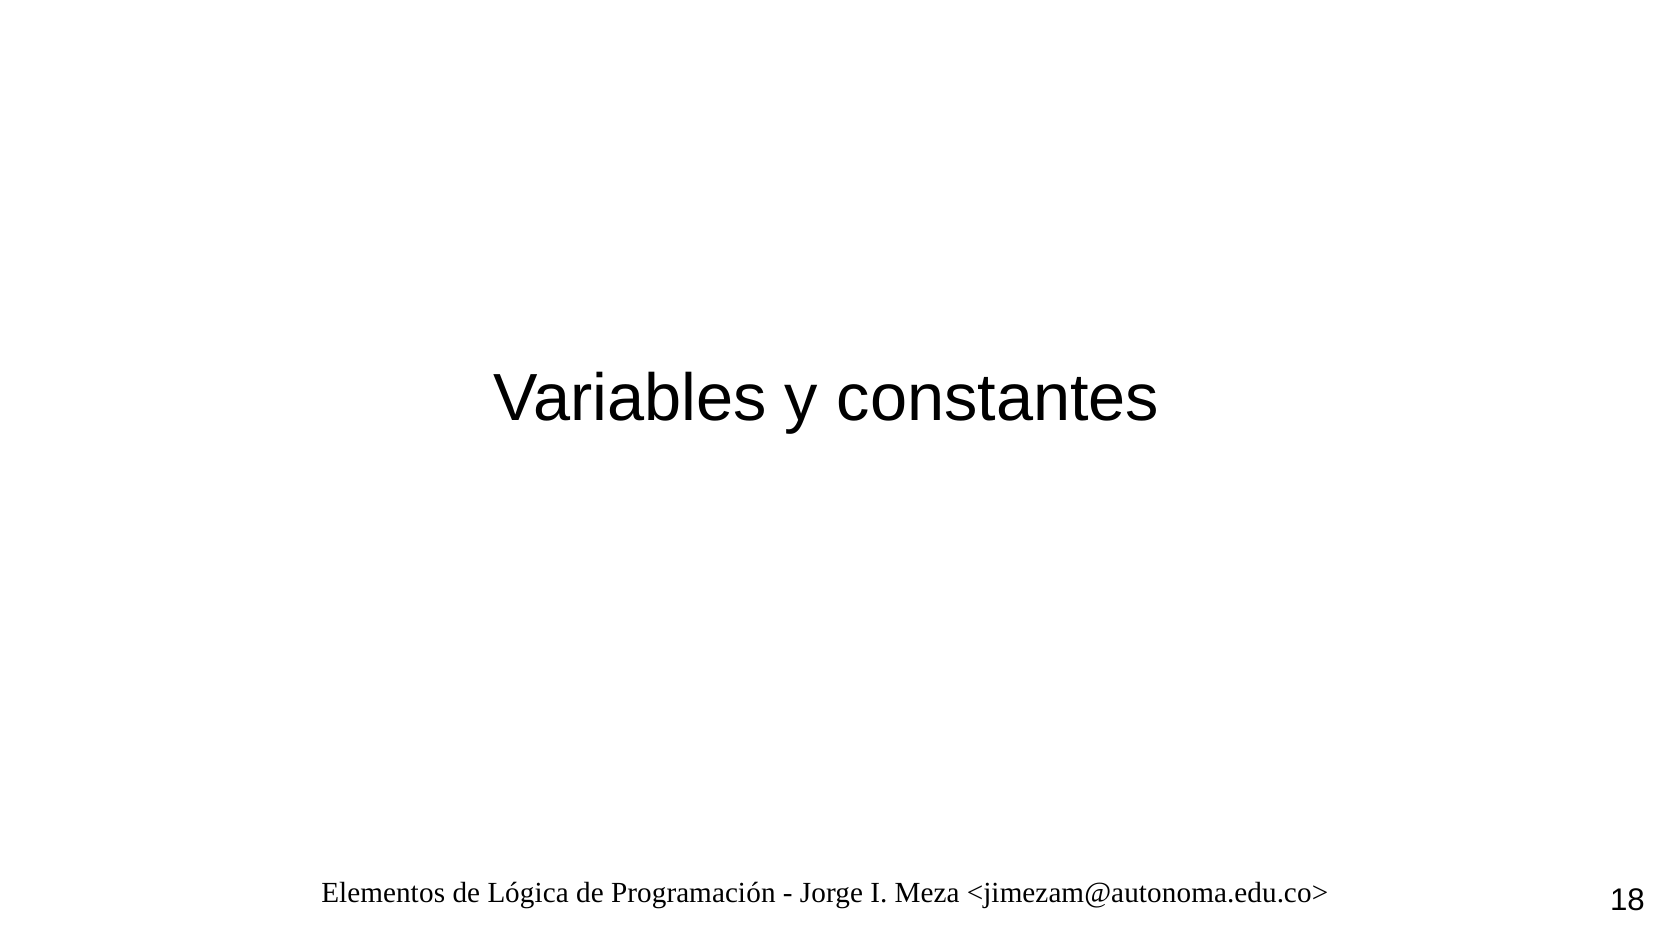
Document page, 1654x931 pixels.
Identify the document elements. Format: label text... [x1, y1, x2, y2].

subtitle Variables y constantes [82, 37, 1571, 757]
